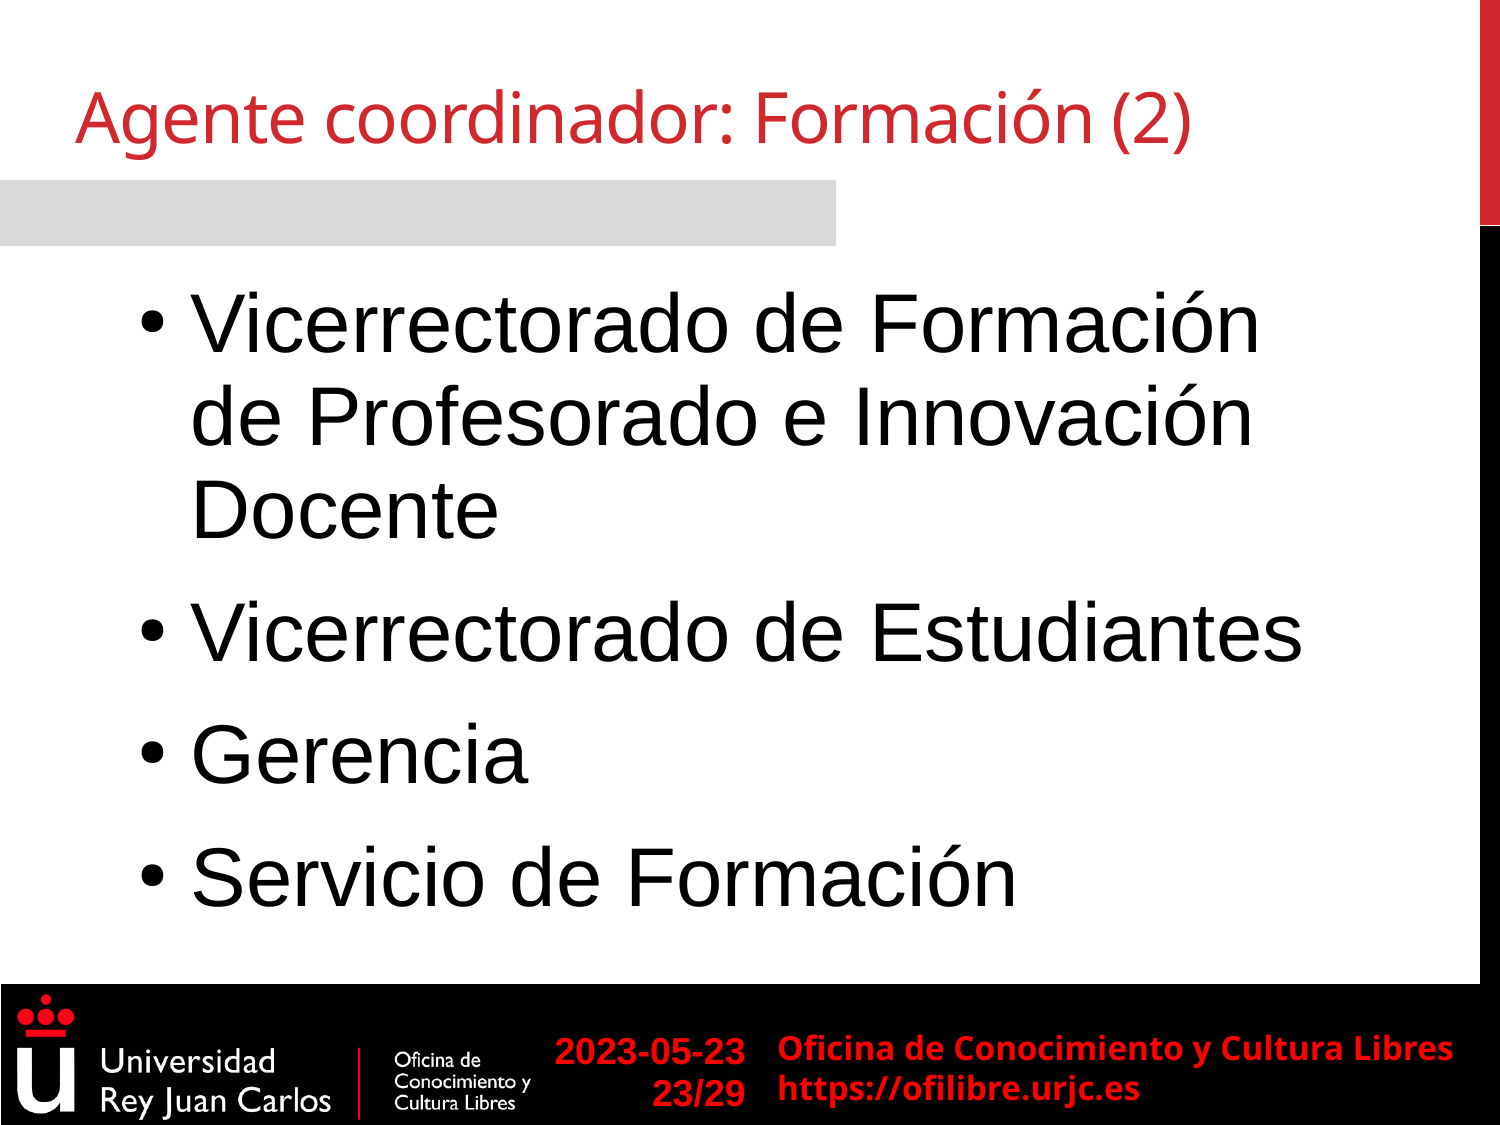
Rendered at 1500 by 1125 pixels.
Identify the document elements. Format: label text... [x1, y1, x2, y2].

picture [17, 994, 531, 1120]
list Vicerrectorado de Formación de Profesorado e Innovación Docente Vicerrectorado de Estudiantes Gerencia Servicio de Formación [105, 270, 1351, 961]
text_box Agente coordinador: Formación (2) [0, 0, 1456, 172]
